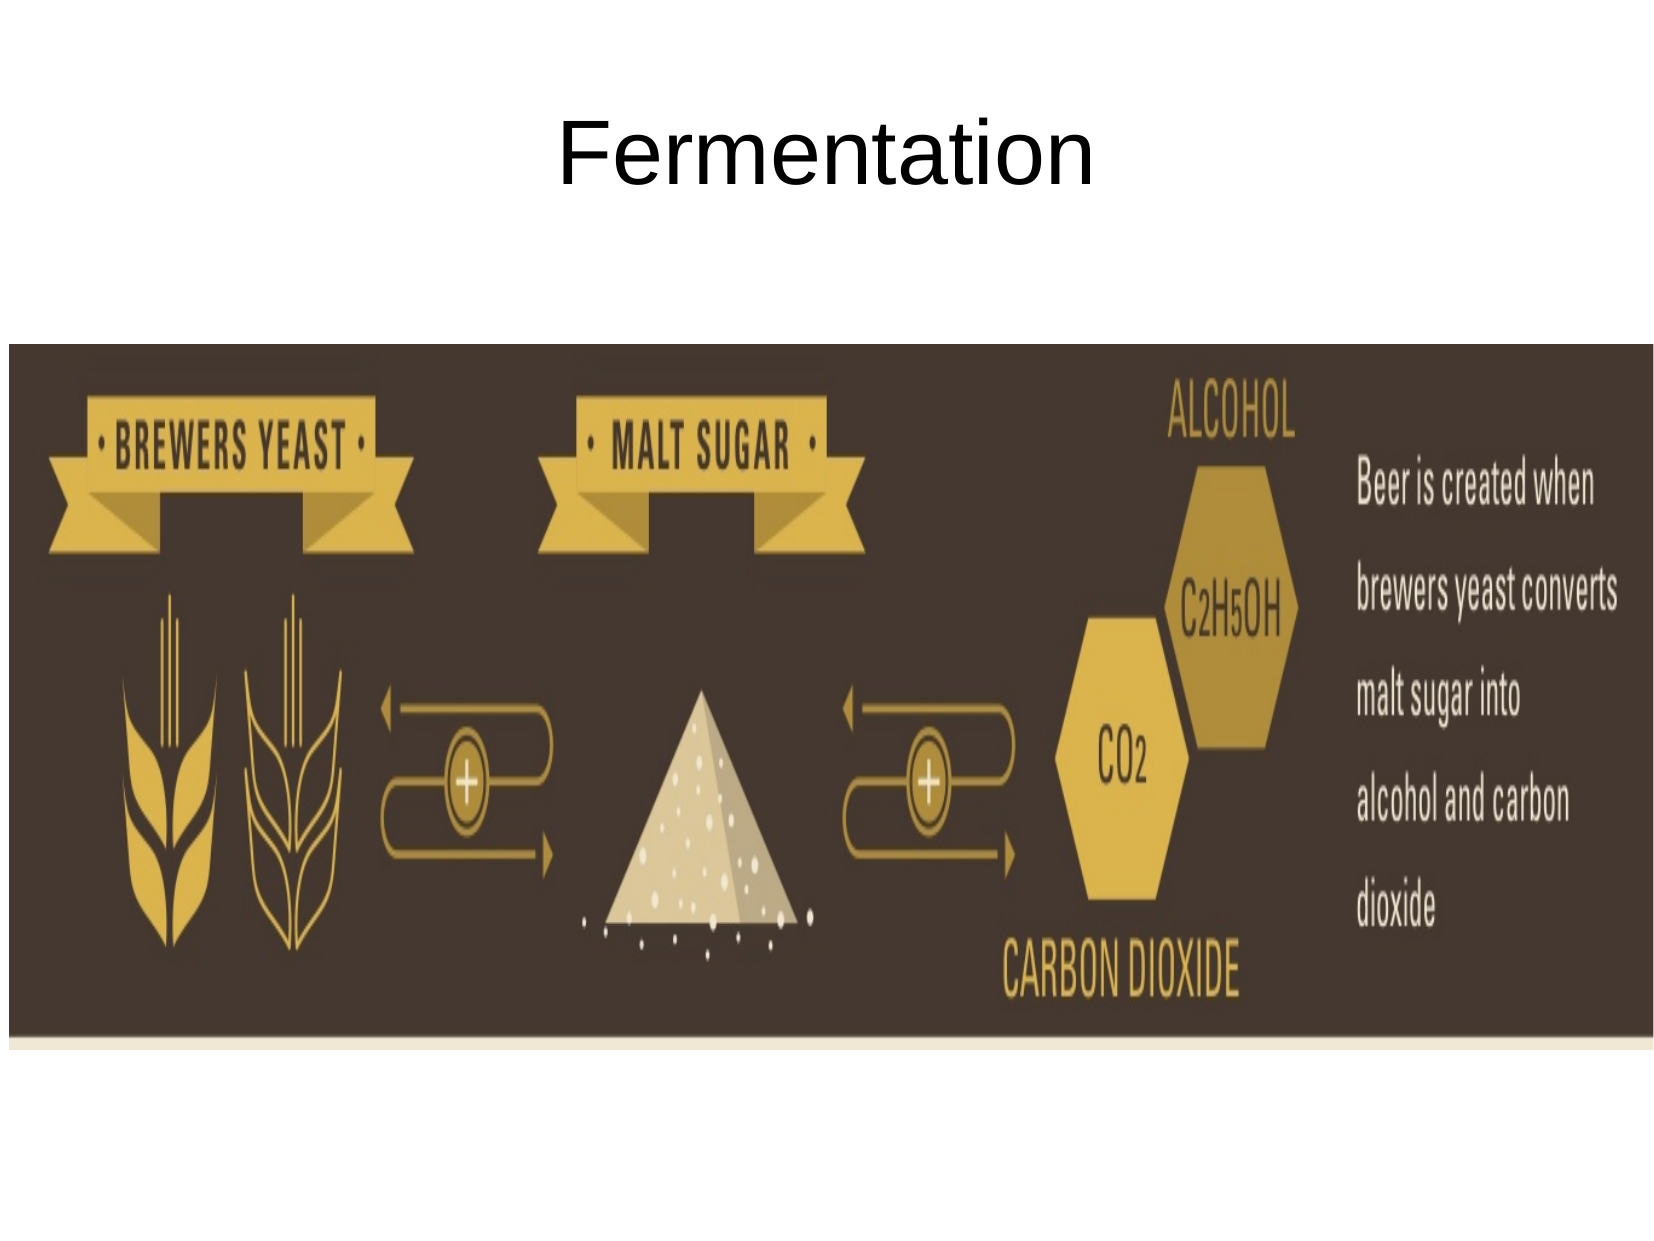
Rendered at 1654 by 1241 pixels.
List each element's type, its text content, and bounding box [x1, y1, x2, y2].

title Fermentation [82, 49, 1571, 257]
picture [9, 344, 1654, 1051]
